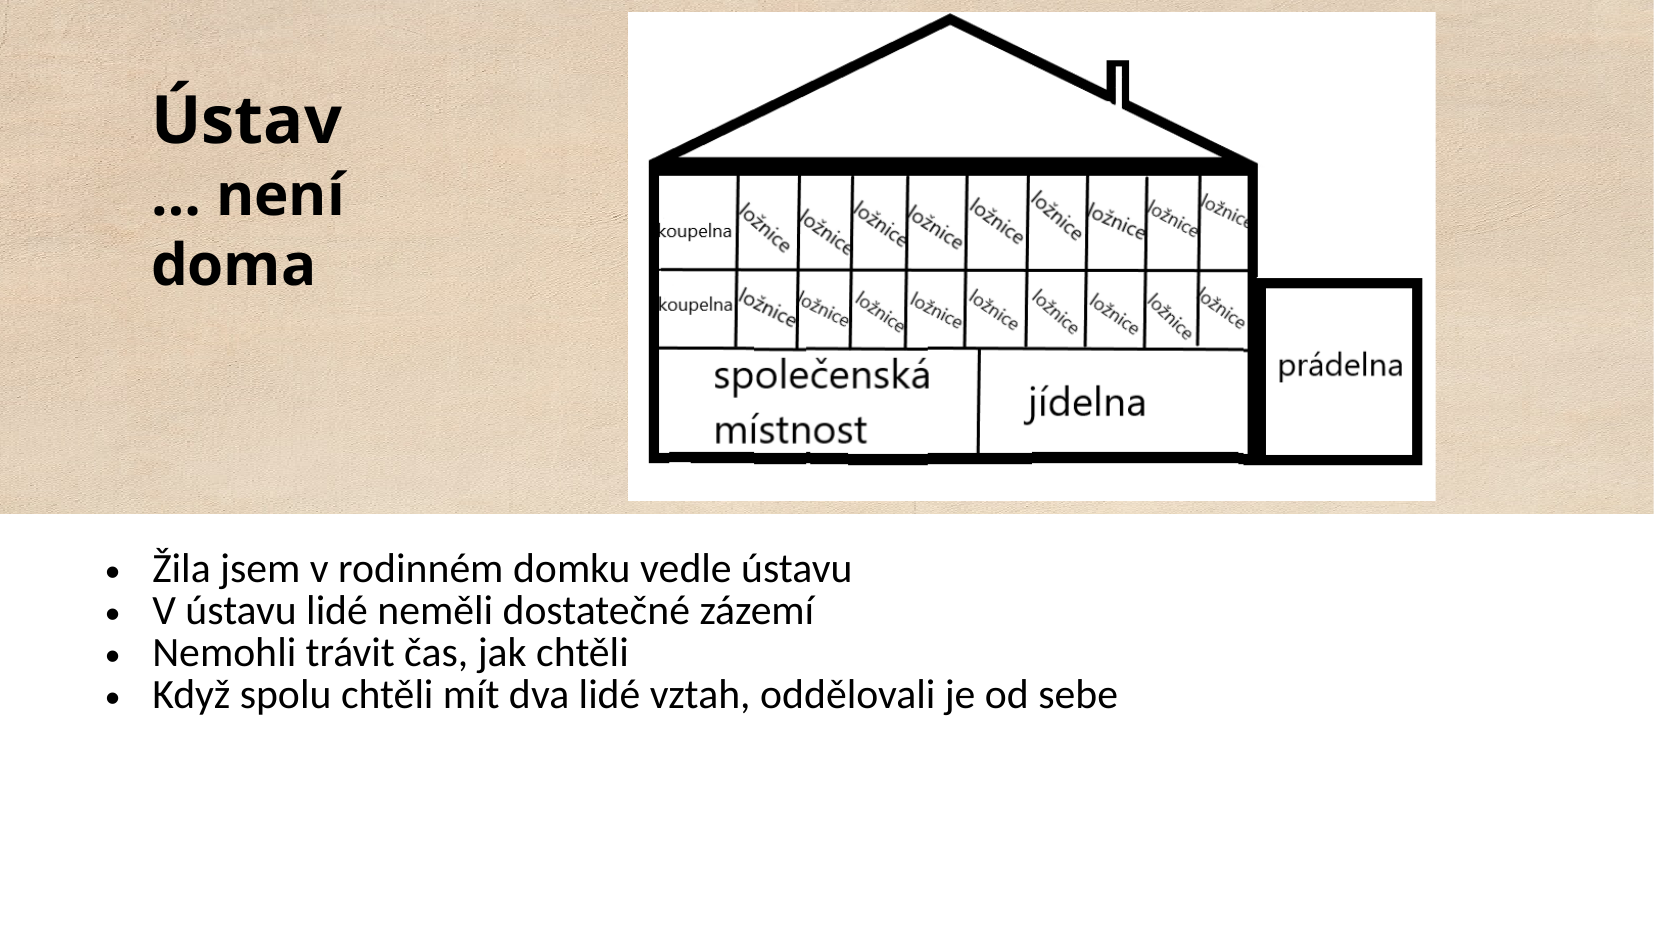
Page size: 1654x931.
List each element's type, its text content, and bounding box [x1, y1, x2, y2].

picture [0, 0, 1654, 514]
text_box Žila jsem v rodinném domku vedle ústavu V ústavu lidé neměli dostatečné zázemí Nemohli trávit čas, jak chtěli Když spolu chtěli mít dva lidé vztah, oddělovali je od sebe [90, 544, 1456, 931]
text_box Ústav … není doma [136, 69, 488, 236]
